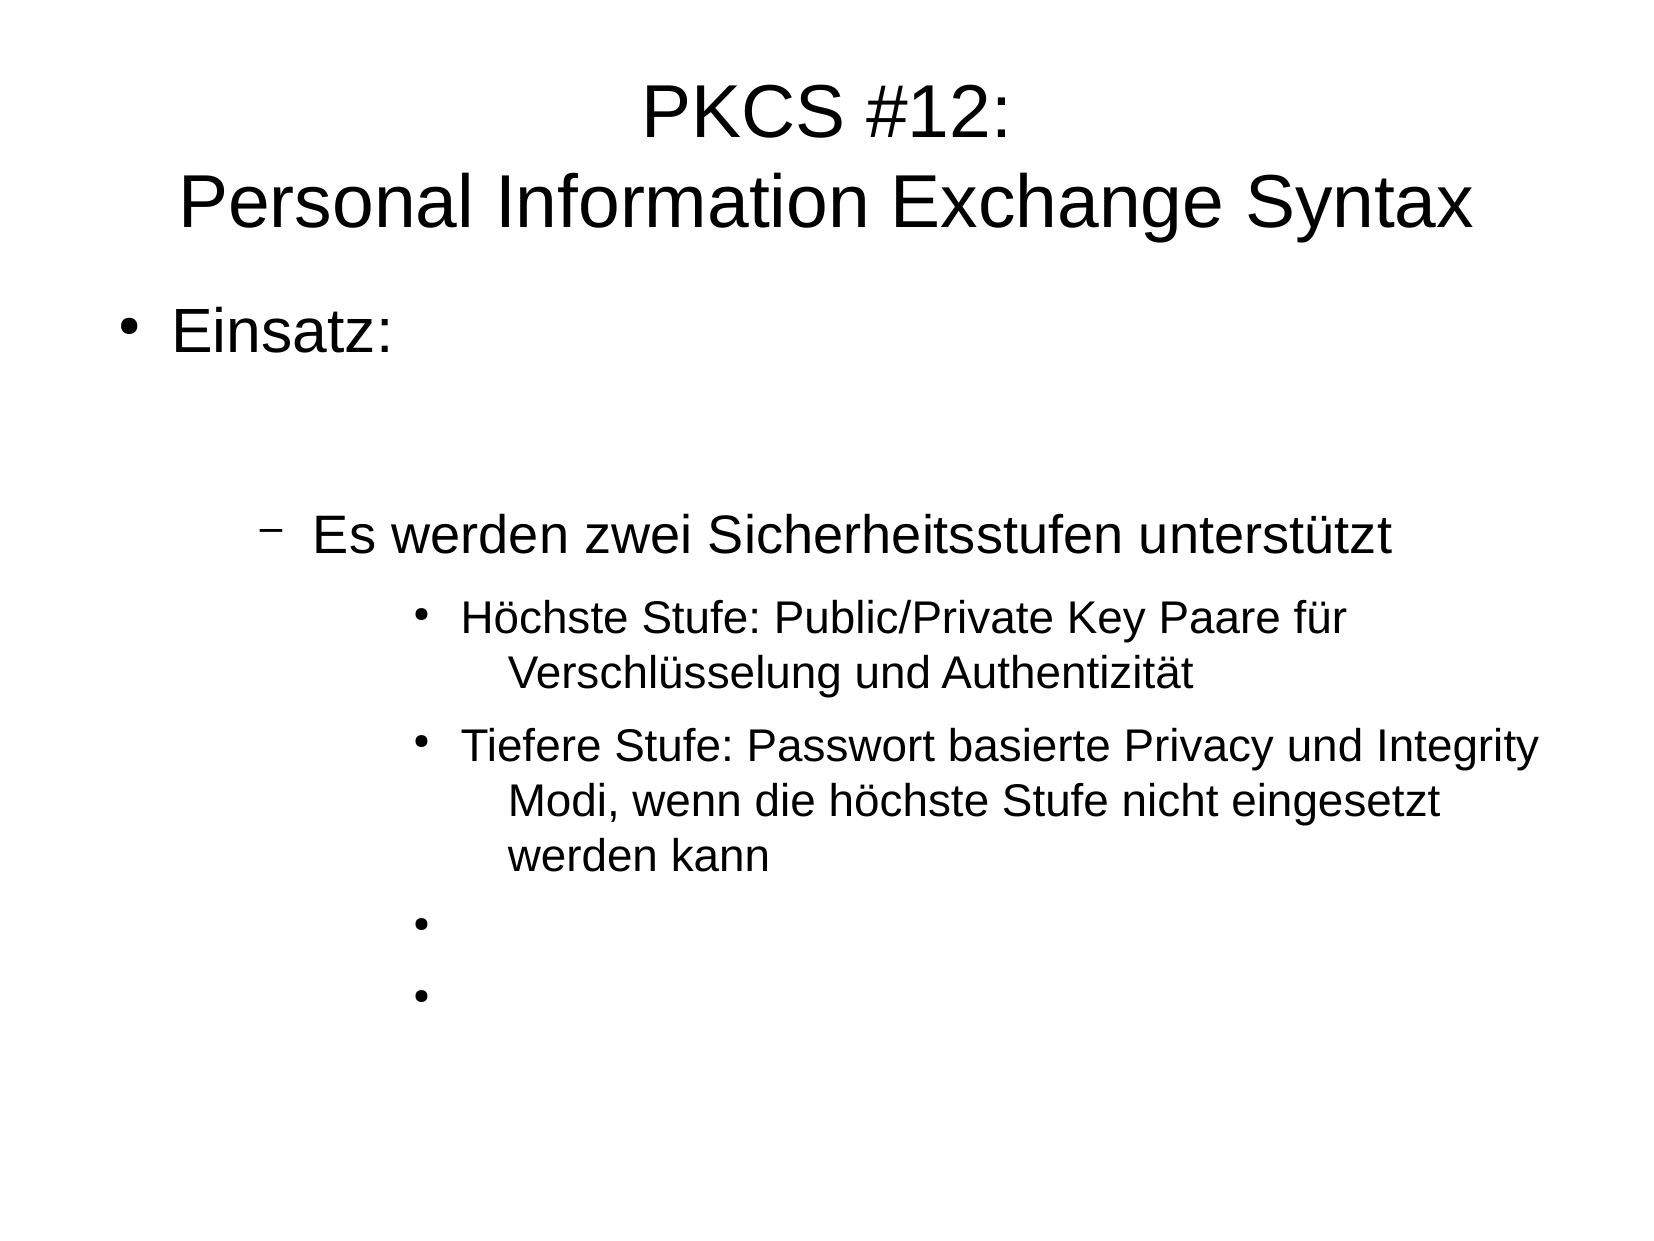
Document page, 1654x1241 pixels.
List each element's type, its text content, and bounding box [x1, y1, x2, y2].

text_box Einsatz: Es werden zwei Sicherheitsstufen unterstützt Höchste Stufe: Public/Private Key Paare für Verschlüsselung und Authentizität Tiefere Stufe: Passwort basierte Privacy und Integrity Modi, wenn die höchste Stufe nicht eingesetzt werden kann [82, 290, 1571, 1164]
text_box PKCS #12: Personal Information Exchange Syntax [82, 49, 1571, 257]
